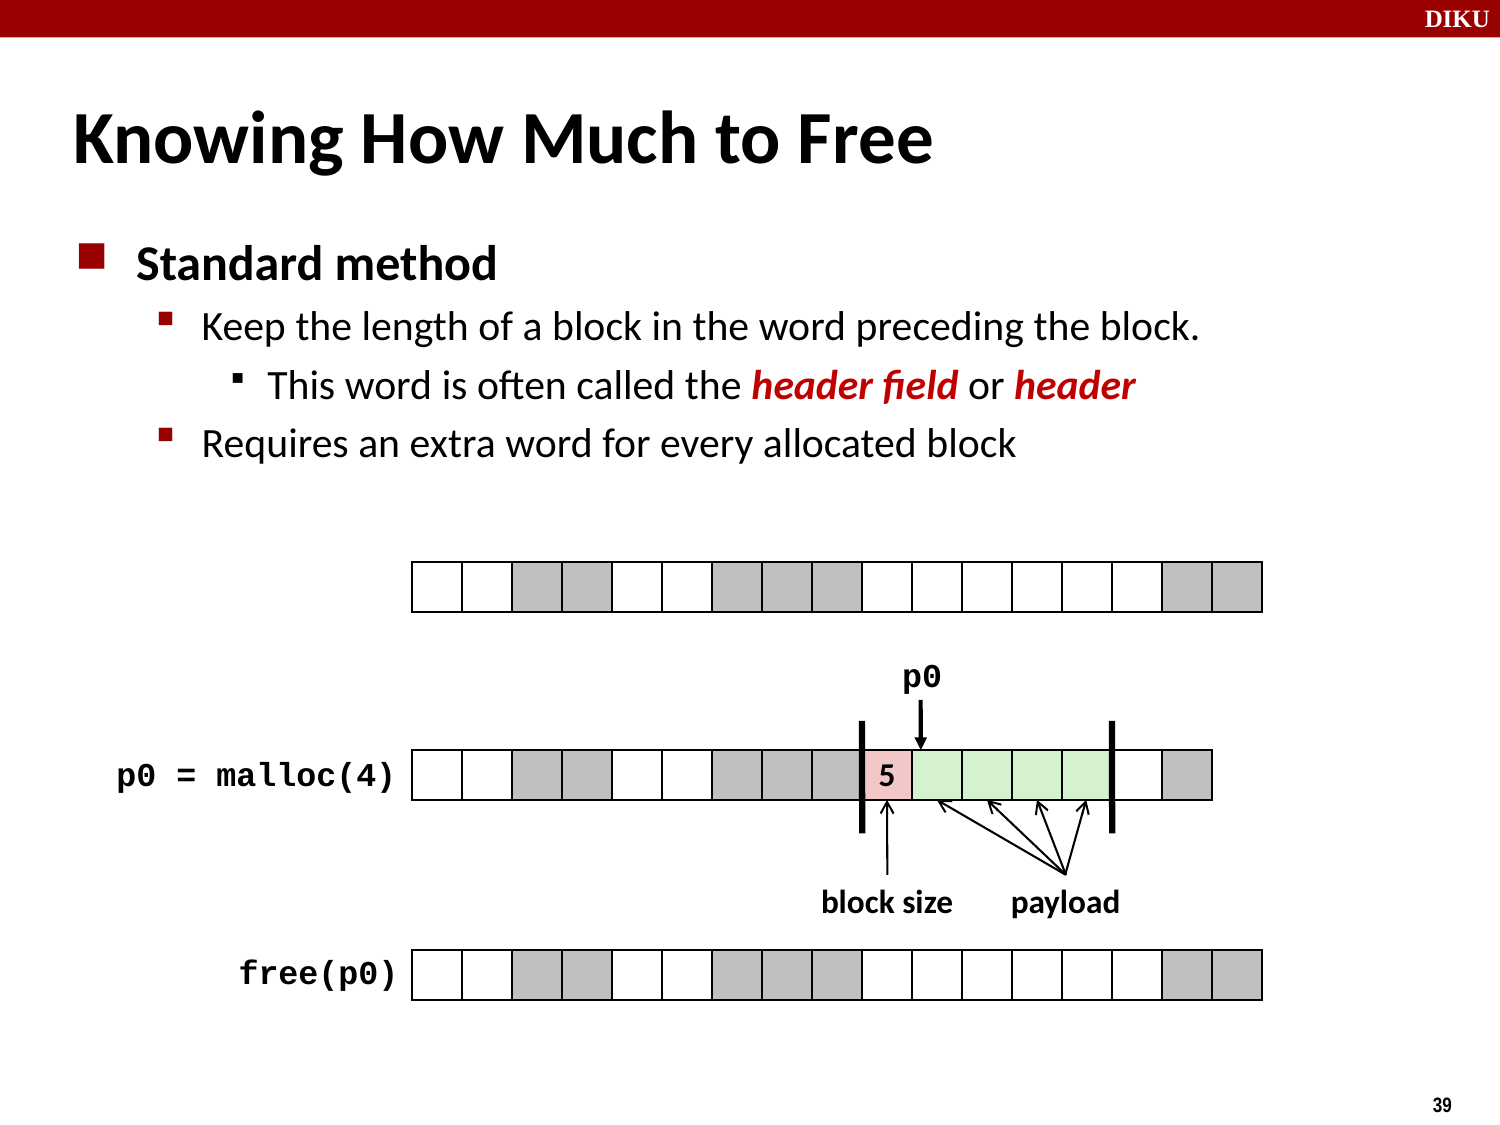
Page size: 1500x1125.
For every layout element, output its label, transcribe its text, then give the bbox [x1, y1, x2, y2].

text_box 5 [866, 749, 912, 800]
text_box [1116, 749, 1212, 800]
text_box [912, 749, 1108, 800]
text_box block size [806, 875, 969, 931]
text_box p0 [887, 650, 958, 706]
text_box Knowing How Much to Free [58, 71, 1304, 197]
text_box [411, 749, 859, 800]
text_box [411, 949, 1262, 1000]
text_box free(p0) [223, 947, 414, 1003]
text_box payload [996, 875, 1136, 931]
text_box [411, 562, 1262, 613]
text_box Standard method Keep the length of a block in the word preceding the block. This word is often called the header field or header Requires an extra word for every allocated block [65, 223, 1361, 1039]
text_box p0 = malloc(4) [101, 748, 412, 804]
